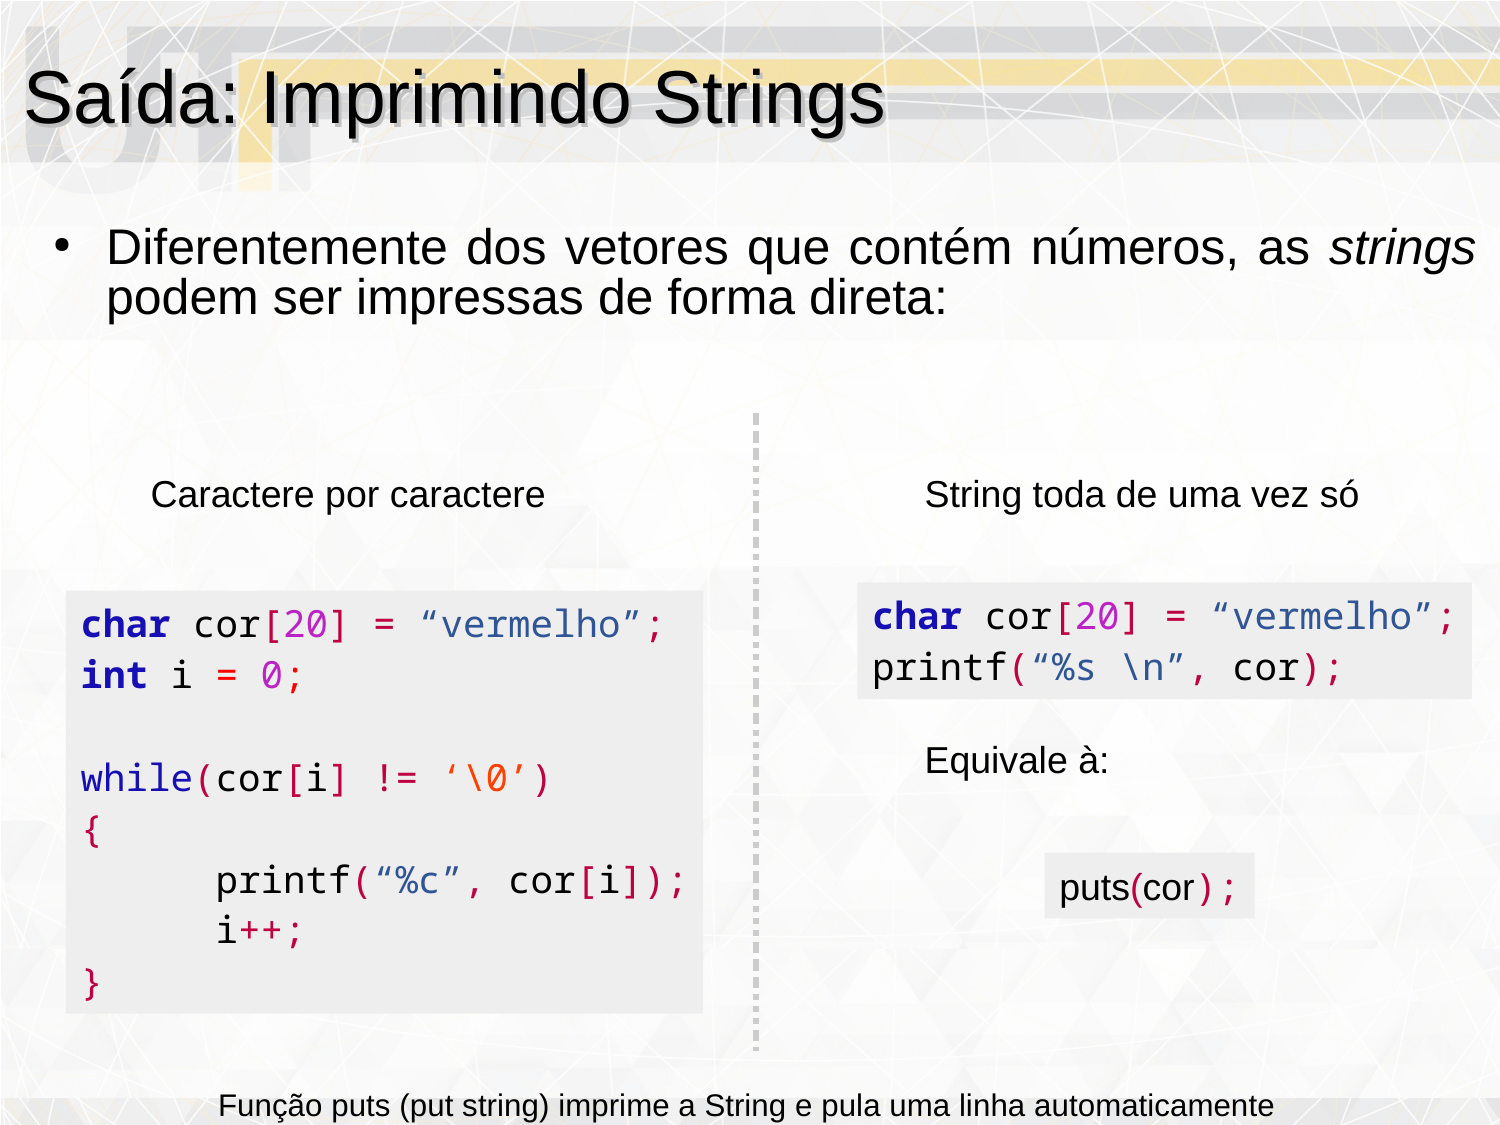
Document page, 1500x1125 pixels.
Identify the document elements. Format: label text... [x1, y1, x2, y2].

text_box Função puts (put string) imprime a String e pula uma linha automaticamente [203, 1080, 1297, 1125]
text_box char cor[20] = “vermelho”; int i = 0; while(cor[i] != ‘\0’) { printf(“%c”, cor[i]); i++; } [65, 590, 650, 942]
text_box String toda de uma vez só [909, 466, 1375, 524]
list Diferentemente dos vetores que contém números, as strings podem ser impressas de forma direta: [35, 224, 1477, 1087]
title Saída: Imprimindo Strings [23, 18, 1489, 178]
text_box puts(cor); [1044, 852, 1251, 912]
text_box char cor[20] = “vermelho”; printf(“%s \n”, cor); [857, 582, 1420, 682]
text_box Equivale à: [909, 732, 1125, 790]
text_box Caractere por caractere [135, 466, 561, 524]
